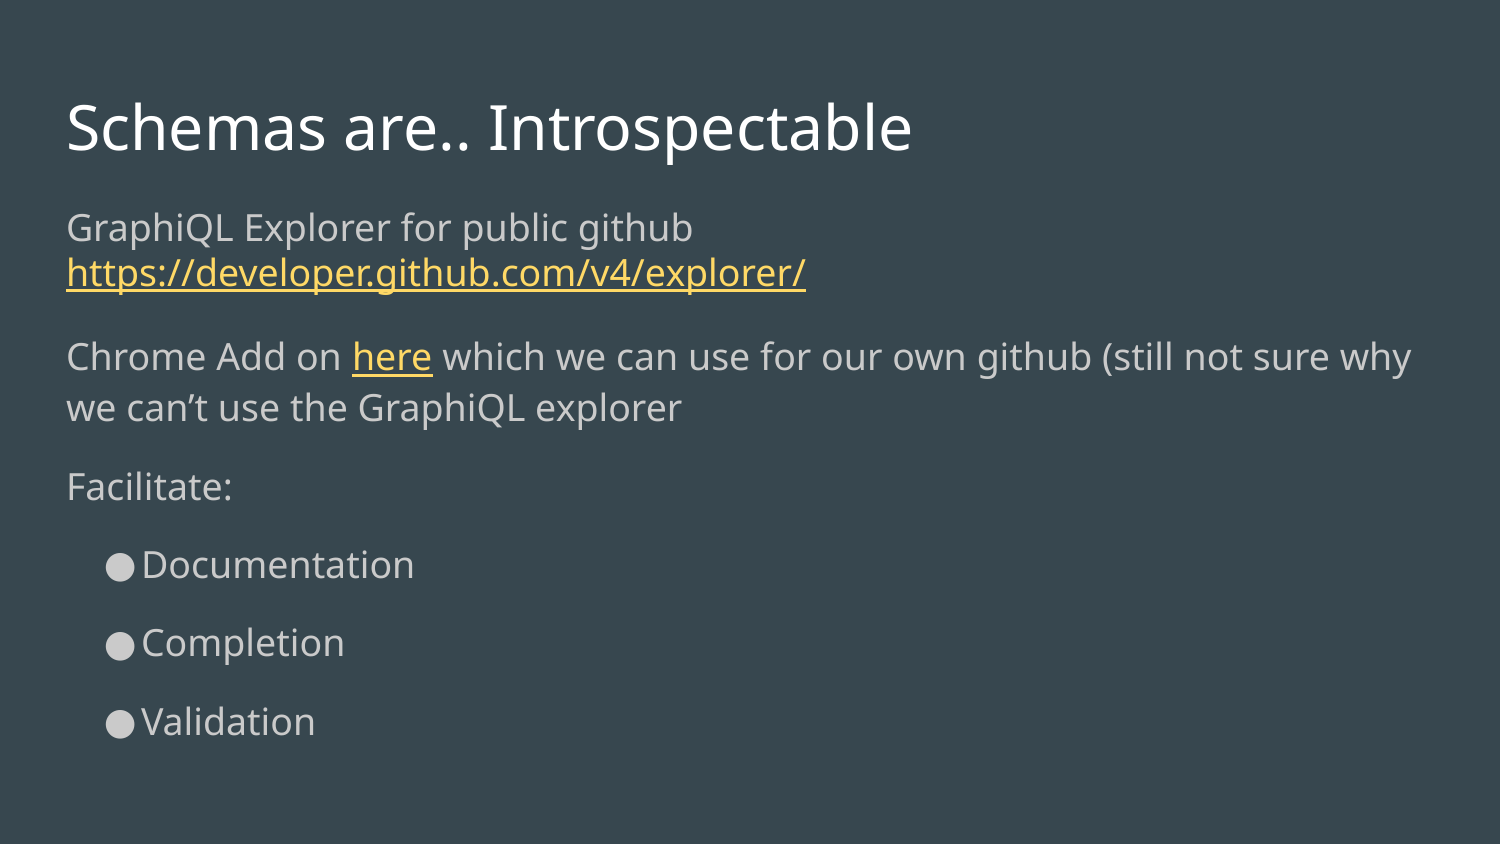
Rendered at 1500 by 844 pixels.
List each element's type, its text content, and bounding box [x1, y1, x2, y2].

title Schemas are.. Introspectable [51, 72, 1449, 167]
list GraphiQL Explorer for public github https://developer.github.com/v4/explorer/ Chrome Add on here which we can use for our own github (still not sure why we can’t use the GraphiQL explorer Facilitate: Documentation Completion Validation [51, 189, 1449, 750]
